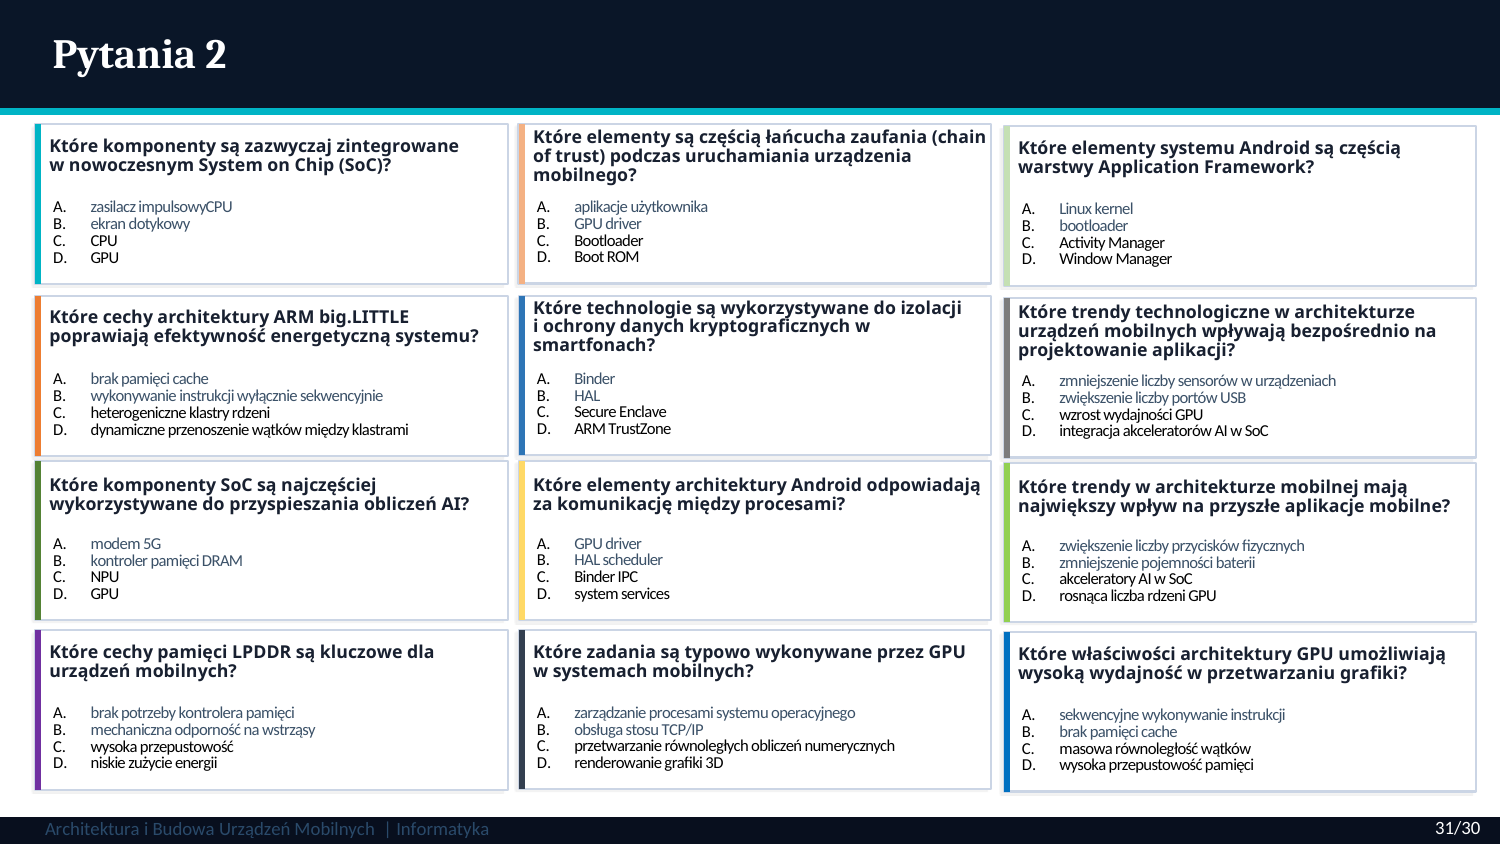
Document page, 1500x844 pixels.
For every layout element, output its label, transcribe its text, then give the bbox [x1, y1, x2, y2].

text_box brak pamięci cache wykonywanie instrukcji wyłącznie sekwencyjnie heterogeniczne klastry rdzeni dynamiczne przenoszenie wątków między klastrami [53, 355, 495, 456]
text_box brak potrzeby kontrolera pamięci mechaniczna odporność na wstrząsy wysoka przepustowość niskie zużycie energii [53, 690, 495, 790]
text_box Które komponenty SoC są najczęściej wykorzystywane do przyspieszania obliczeń AI? [49, 468, 504, 527]
text_box Linux kernel bootloader Activity Manager Window Manager [1022, 185, 1463, 286]
text_box [0, 817, 1420, 844]
text_box Które technologie są wykorzystywane do izolacji i ochrony danych kryptograficznych w smartfonach? [533, 299, 988, 358]
text_box [518, 124, 991, 284]
text_box zmniejszenie liczby sensorów w urządzeniach zwiększenie liczby portów USB wzrost wydajności GPU integracja akceleratorów AI w SoC [1022, 357, 1463, 458]
text_box Które cechy architektury ARM big.LITTLE poprawiają efektywność energetyczną systemu? [49, 299, 504, 359]
text_box Które elementy są częścią łańcucha zaufania (chain of trust) podczas uruchamiania urządzenia mobilnego? [533, 129, 988, 188]
text_box Które trendy w architekturze mobilnej mają największy wpływ na przyszłe aplikacje mobilne? [1018, 469, 1473, 529]
text_box Które elementy architektury Android odpowiadają za komunikację między procesami? [533, 467, 988, 526]
text_box aplikacje użytkownika GPU driver Bootloader Boot ROM [537, 183, 978, 284]
text_box Pytania 2 [53, 9, 1447, 102]
text_box Które komponenty są zazwyczaj zintegrowane w nowoczesnym System on Chip (SoC)? [49, 129, 504, 188]
text_box [519, 461, 991, 620]
text_box GPU driver HAL scheduler Binder IPC system services [537, 520, 978, 620]
text_box zwiększenie liczby przycisków fizycznych zmniejszenie pojemności baterii akceleratory AI w SoC rosnąca liczba rdzeni GPU [1022, 522, 1463, 623]
text_box [35, 124, 508, 284]
text_box zarządzanie procesami systemu operacyjnego obsługa stosu TCP/IP przetwarzanie równoległych obliczeń numerycznych renderowanie grafiki 3D [537, 689, 978, 790]
text_box [35, 630, 508, 790]
text_box Które elementy systemu Android są częścią warstwy Application Framework? [1018, 131, 1473, 190]
text_box zasilacz impulsowyCPU ekran dotykowy CPU GPU [53, 184, 495, 284]
text_box [35, 296, 508, 456]
text_box [1004, 298, 1476, 458]
text_box Binder HAL Secure Enclave ARM TrustZone [537, 355, 978, 456]
text_box Które cechy pamięci LPDDR są kluczowe dla urządzeń mobilnych? [49, 635, 504, 694]
text_box [1004, 463, 1476, 622]
text_box [519, 630, 991, 789]
text_box [1004, 632, 1476, 792]
text_box [0, 0, 1500, 115]
text_box Architektura i Budowa Urządzeń Mobilnych | Informatyka [45, 819, 1420, 843]
text_box Które trendy technologiczne w architekturze urządzeń mobilnych wpływają bezpośrednio na projektowanie aplikacji? [1018, 304, 1473, 363]
text_box sekwencyjne wykonywanie instrukcji brak pamięci cache masowa równoległość wątków wysoka przepustowość pamięci [1022, 691, 1463, 792]
text_box [519, 296, 991, 455]
text_box /30 [1420, 817, 1500, 844]
text_box Które zadania są typowo wykonywane przez GPU w systemach mobilnych? [533, 634, 988, 693]
text_box modem 5G kontroler pamięci DRAM NPU GPU [53, 520, 495, 621]
text_box [35, 461, 508, 620]
text_box [1004, 126, 1476, 286]
text_box Które właściwości architektury GPU umożliwiają wysoką wydajność w przetwarzaniu grafiki? [1018, 636, 1473, 696]
